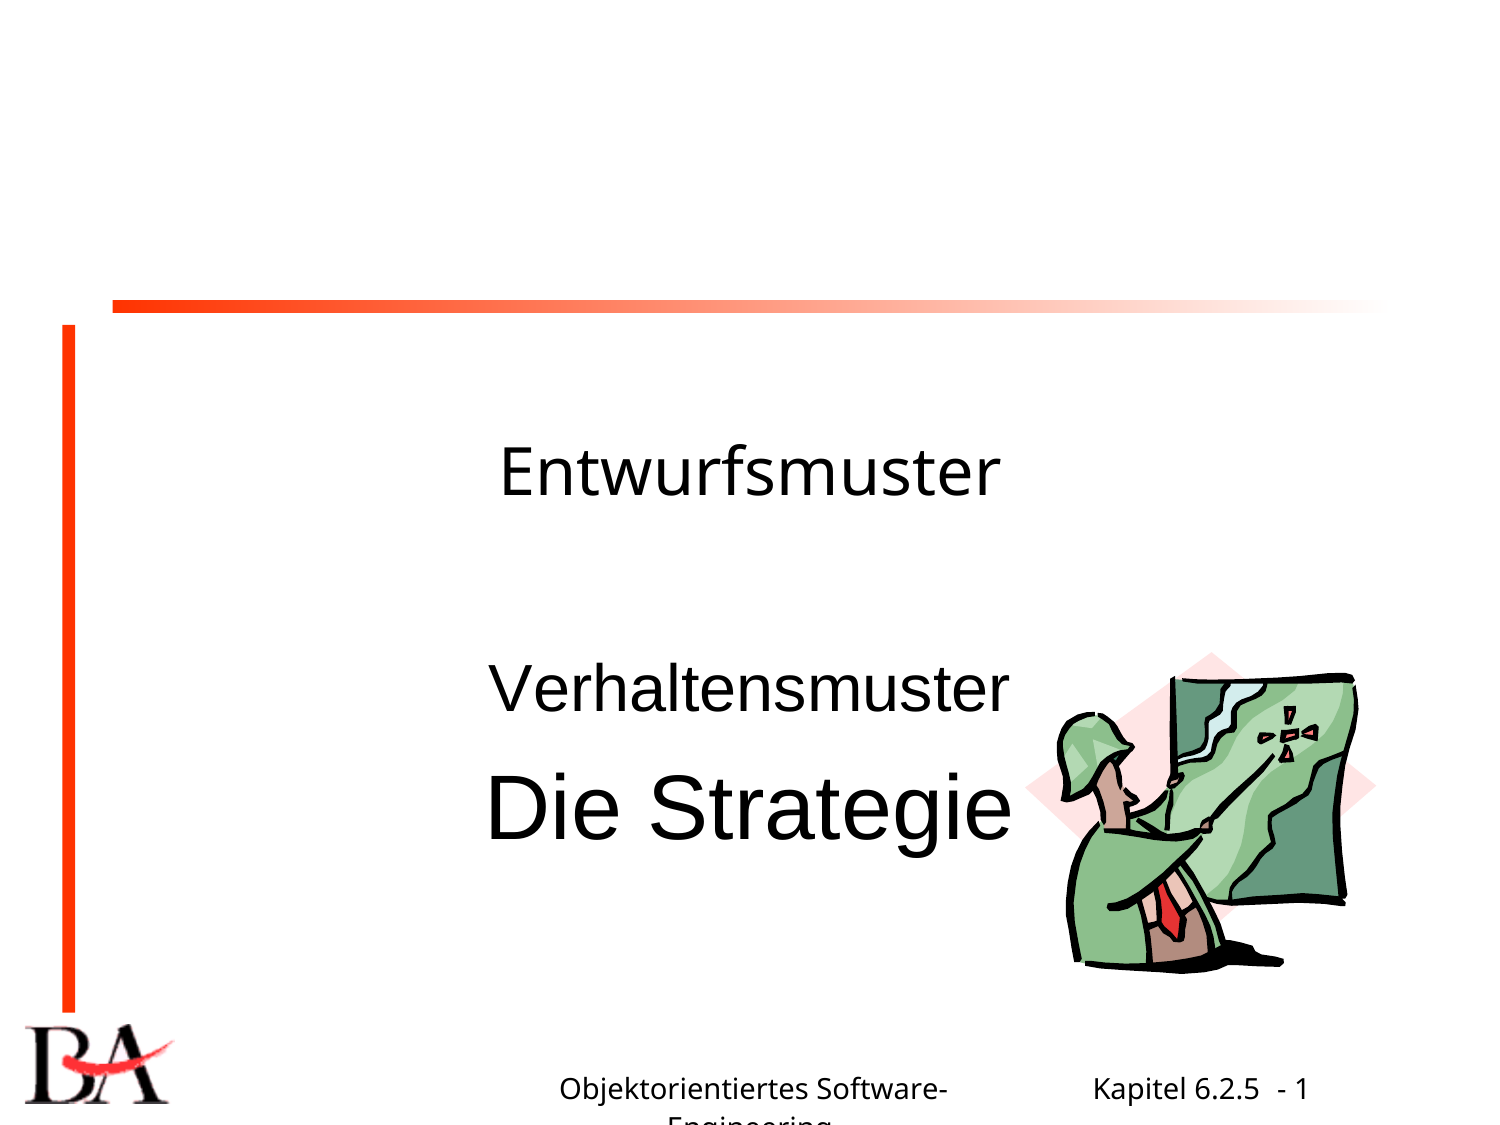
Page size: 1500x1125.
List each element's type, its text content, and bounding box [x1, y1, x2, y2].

subtitle Verhaltensmuster Die Strategie [225, 637, 1276, 926]
picture [1025, 650, 1380, 977]
title Entwurfsmuster [112, 374, 1388, 563]
picture [24, 1024, 175, 1104]
